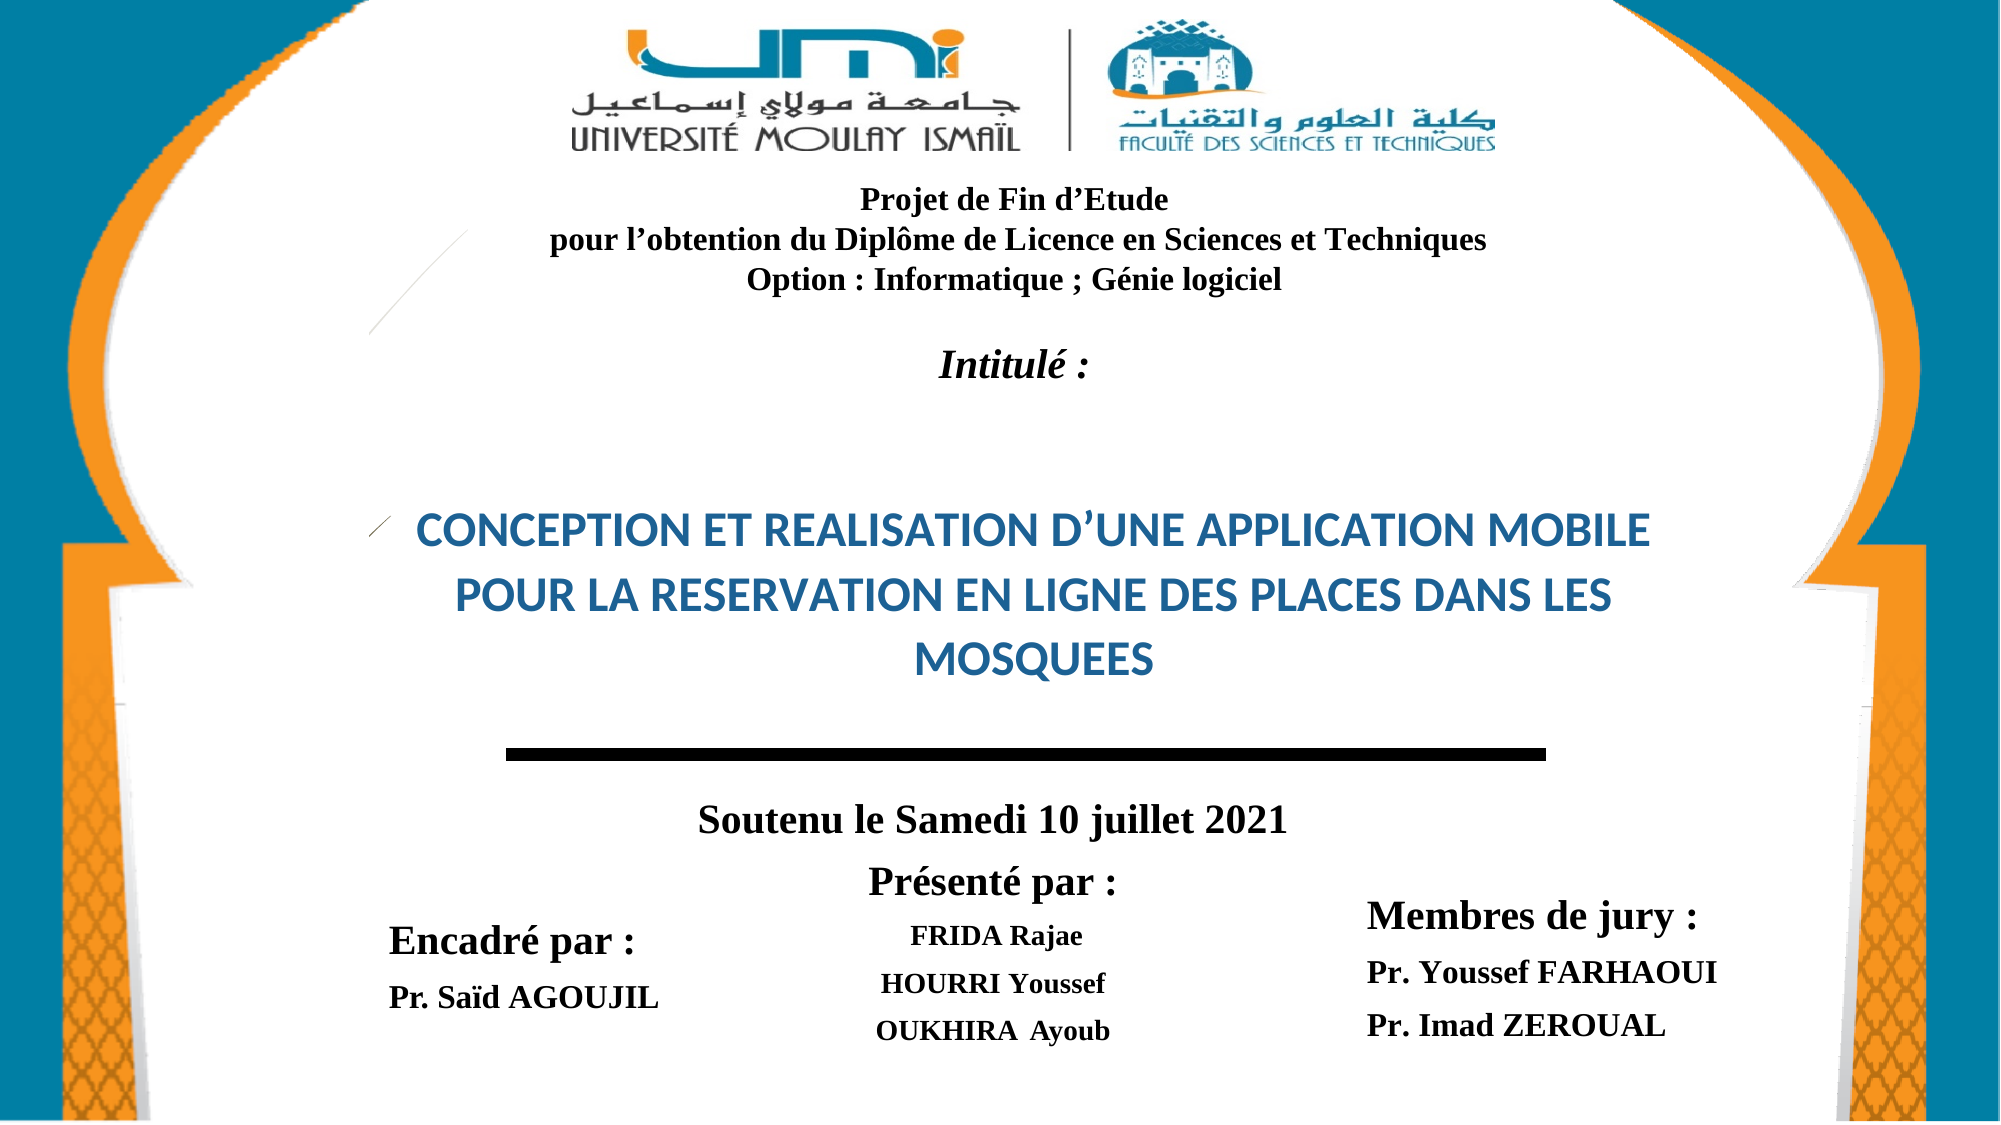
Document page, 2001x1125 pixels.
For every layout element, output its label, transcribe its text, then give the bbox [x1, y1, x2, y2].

picture [572, 19, 1495, 151]
text_box Projet de Fin d’Etude pour l’obtention du Diplôme de Licence en Sciences et Techniques Option : Informatique ; Génie logiciel Intitulé : [497, 170, 1503, 485]
picture [1613, 0, 2000, 1125]
text_box CONCEPTION ET REALISATION D’UNE APPLICATION MOBILE POUR LA RESERVATION EN LIGNE DES PLACES DANS LES MOSQUEES [369, 485, 1613, 774]
text_box Membres de jury : Pr. Youssef FARHAOUI Pr. Imad ZEROUAL [1351, 880, 1613, 1052]
picture [0, 0, 369, 1125]
text_box Soutenu le Samedi 10 juillet 2021 Présenté par : FRIDA Rajae HOURRI Youssef OUKHIRA Ayoub [681, 784, 1305, 1125]
text_box Encadré par : Pr. Saïd AGOUJIL [373, 905, 681, 1125]
